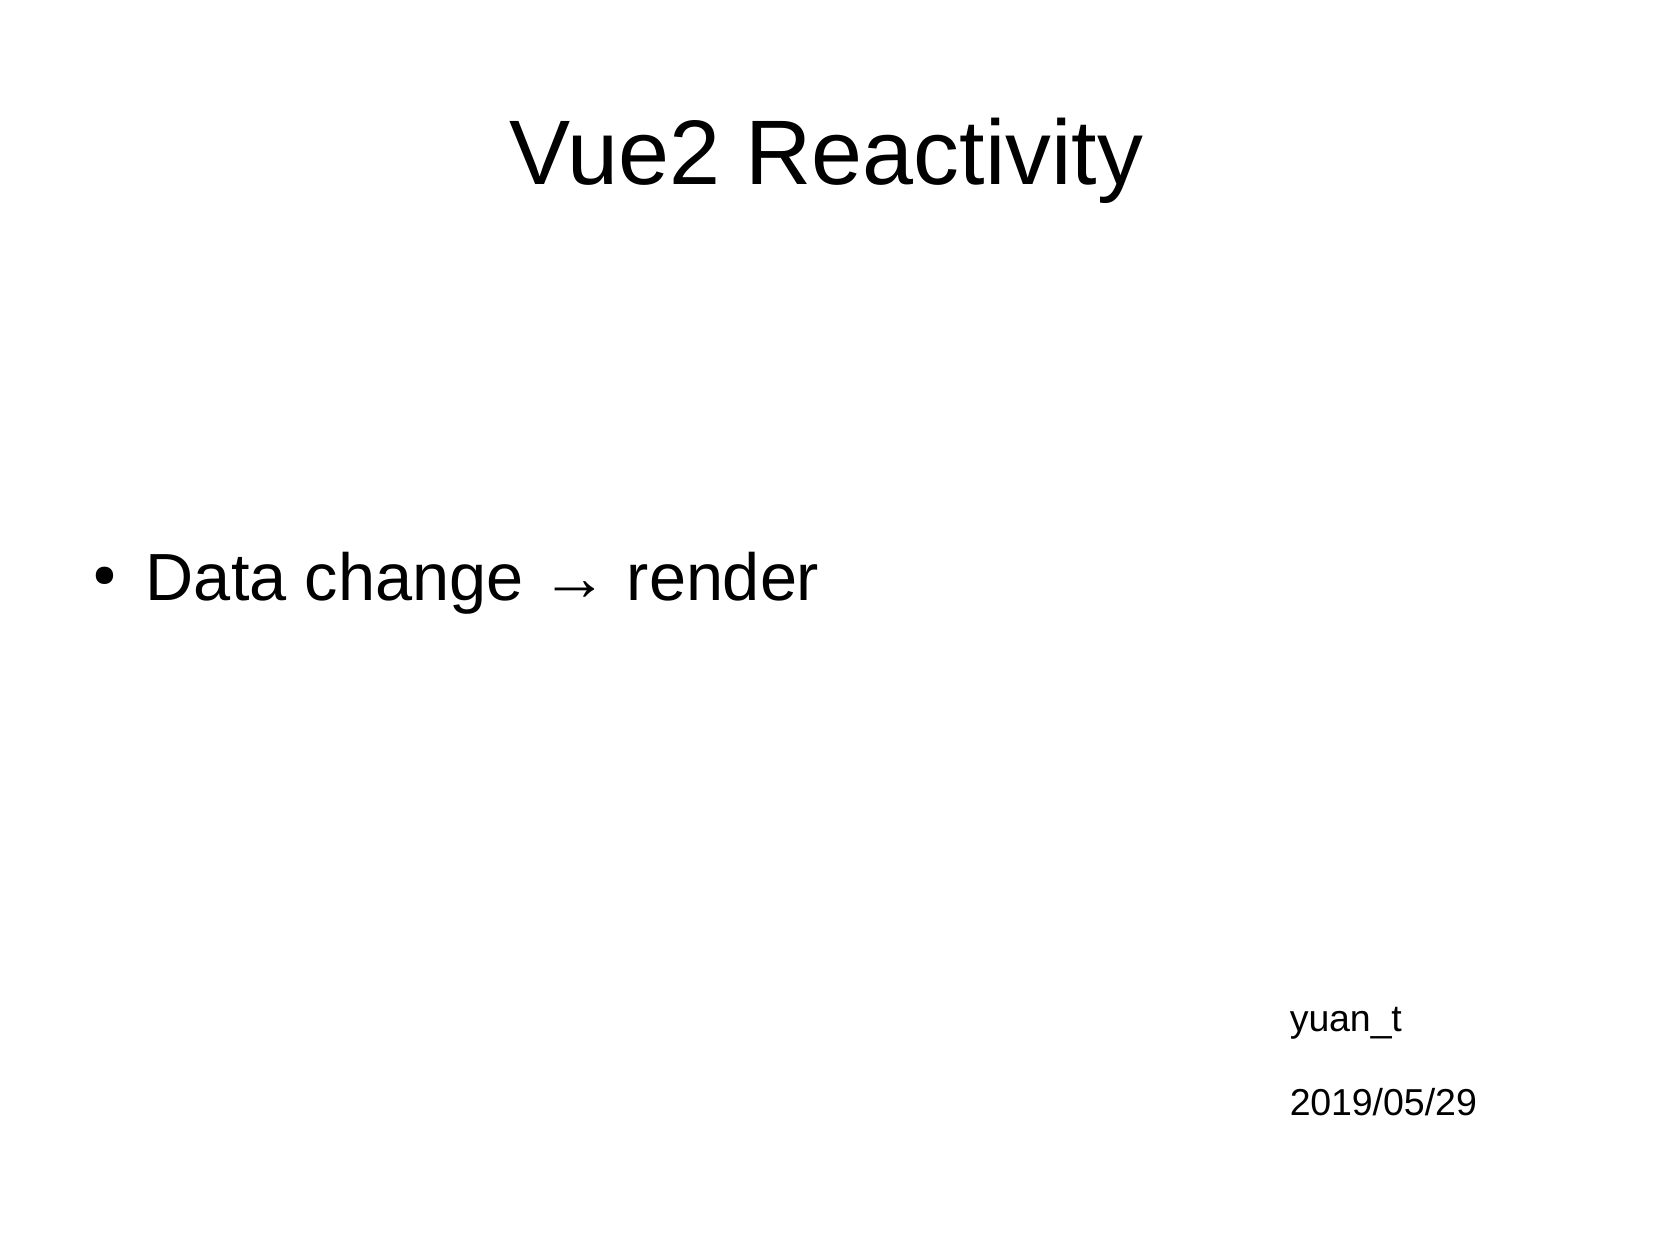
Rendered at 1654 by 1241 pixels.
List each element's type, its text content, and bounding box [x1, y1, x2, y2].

list Data change → render [75, 540, 1564, 625]
text_box yuan_t 2019/05/29 [1275, 990, 1576, 1131]
title Vue2 Reactivity [82, 49, 1571, 257]
